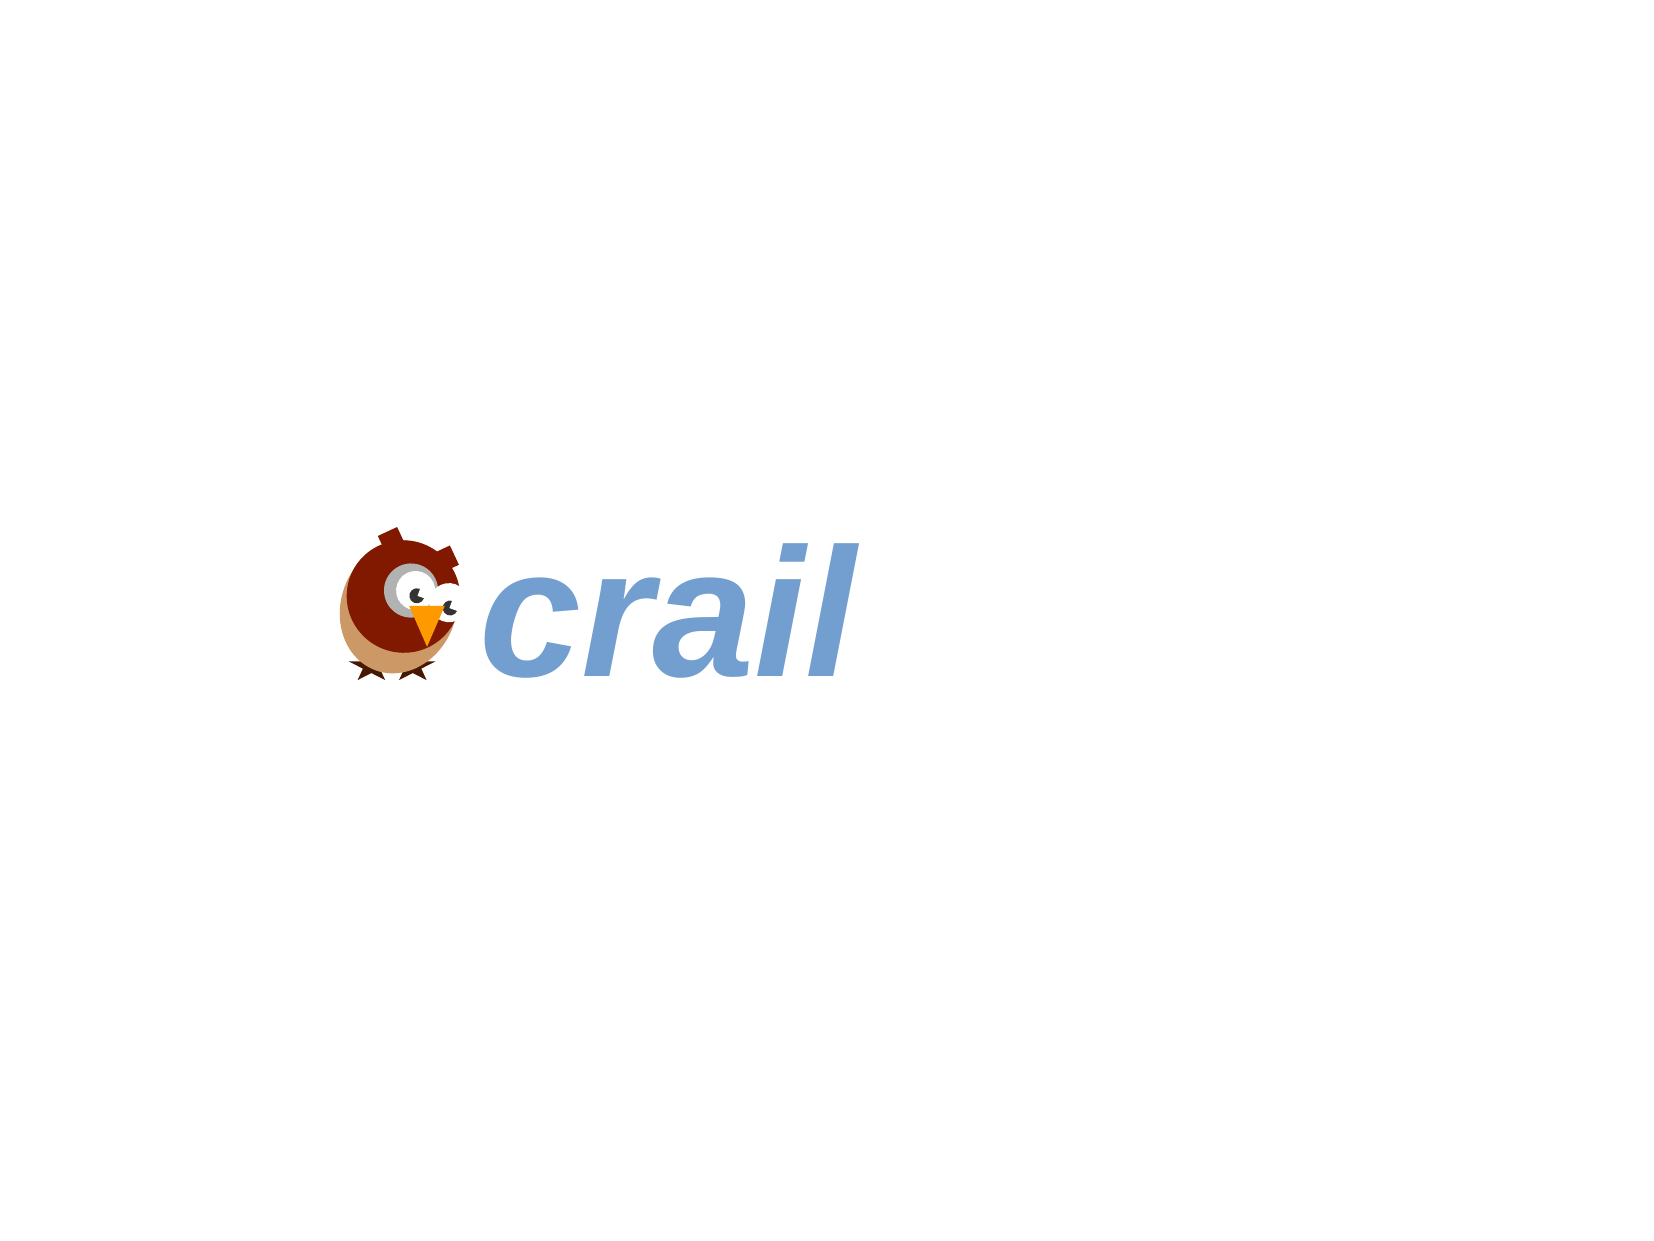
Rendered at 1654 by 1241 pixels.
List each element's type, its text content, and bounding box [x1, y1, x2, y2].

text_box [339, 527, 469, 681]
text_box crail [465, 510, 954, 716]
